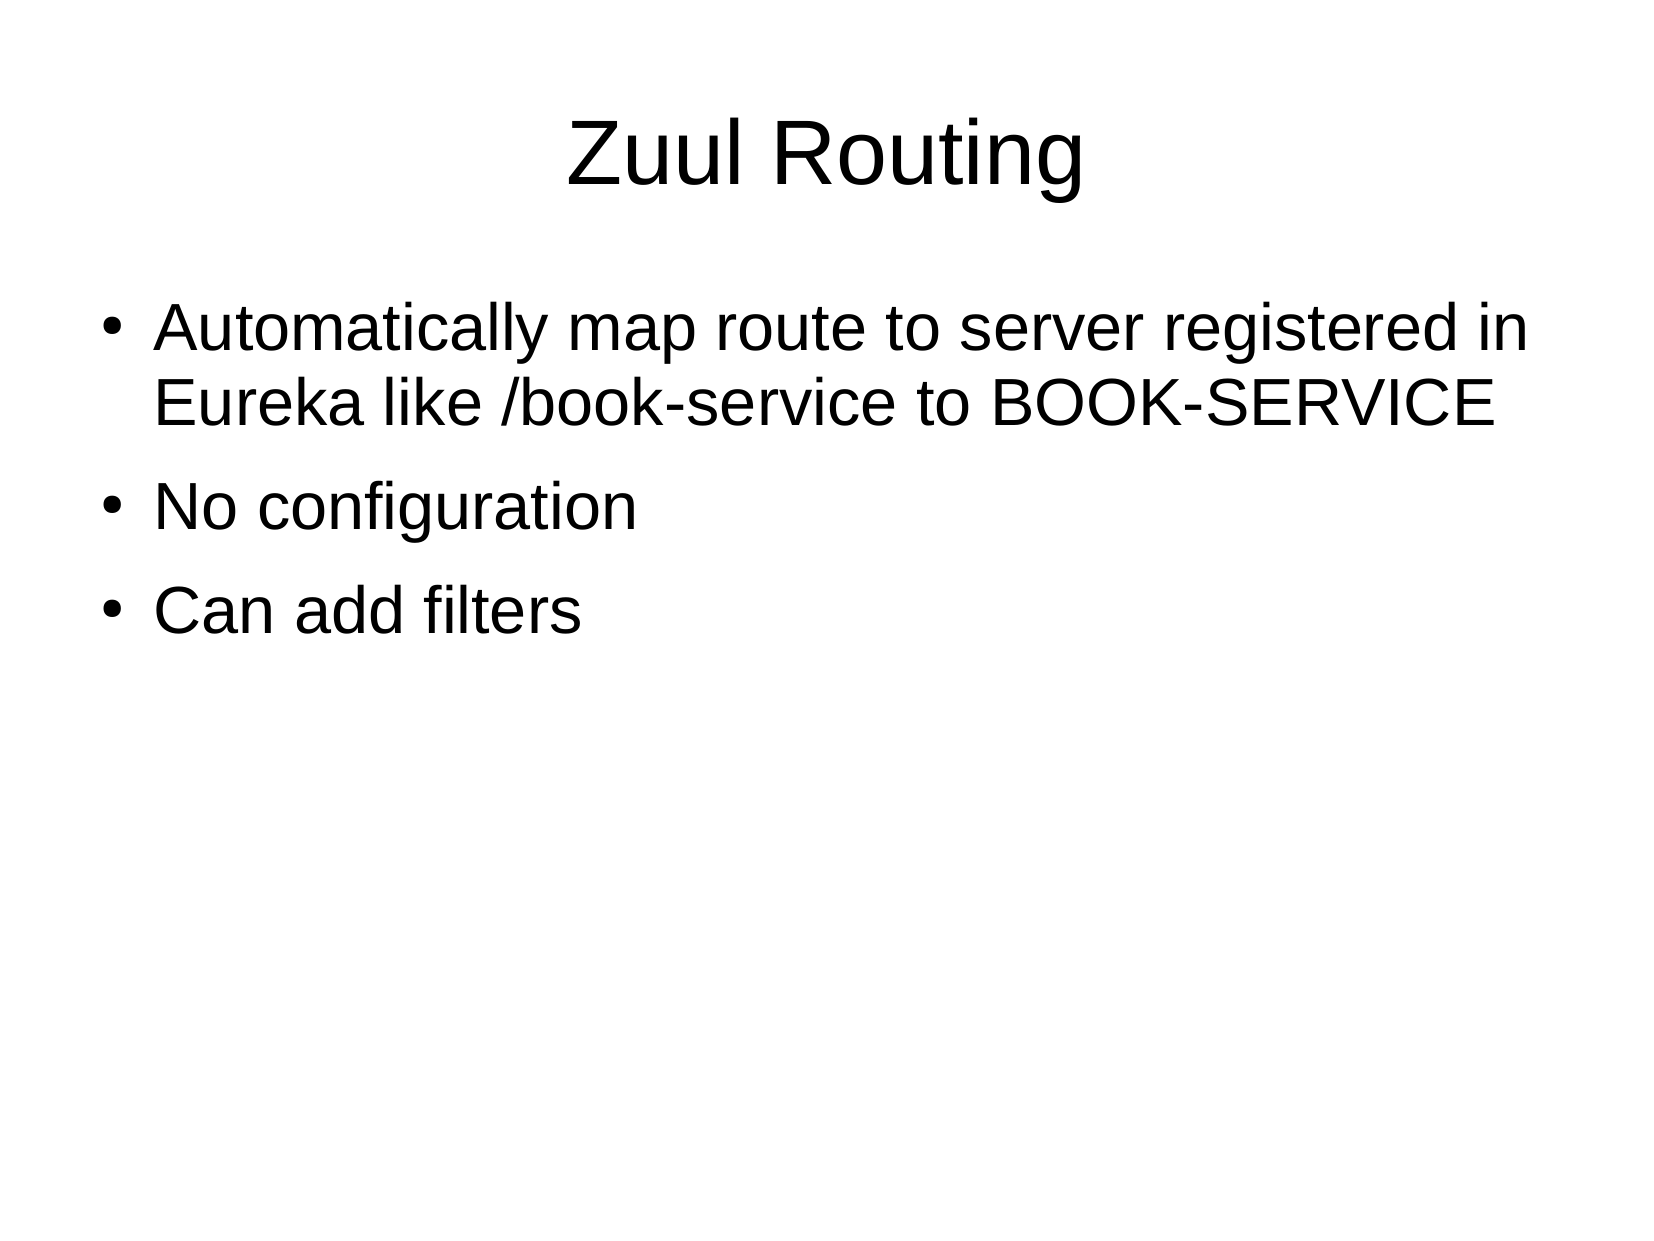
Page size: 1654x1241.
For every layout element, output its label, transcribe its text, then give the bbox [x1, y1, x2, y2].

list Automatically map route to server registered in Eureka like /book-service to BOOK-SERVICE No configuration Can add filters [82, 290, 1571, 1010]
title Zuul Routing [82, 49, 1571, 257]
